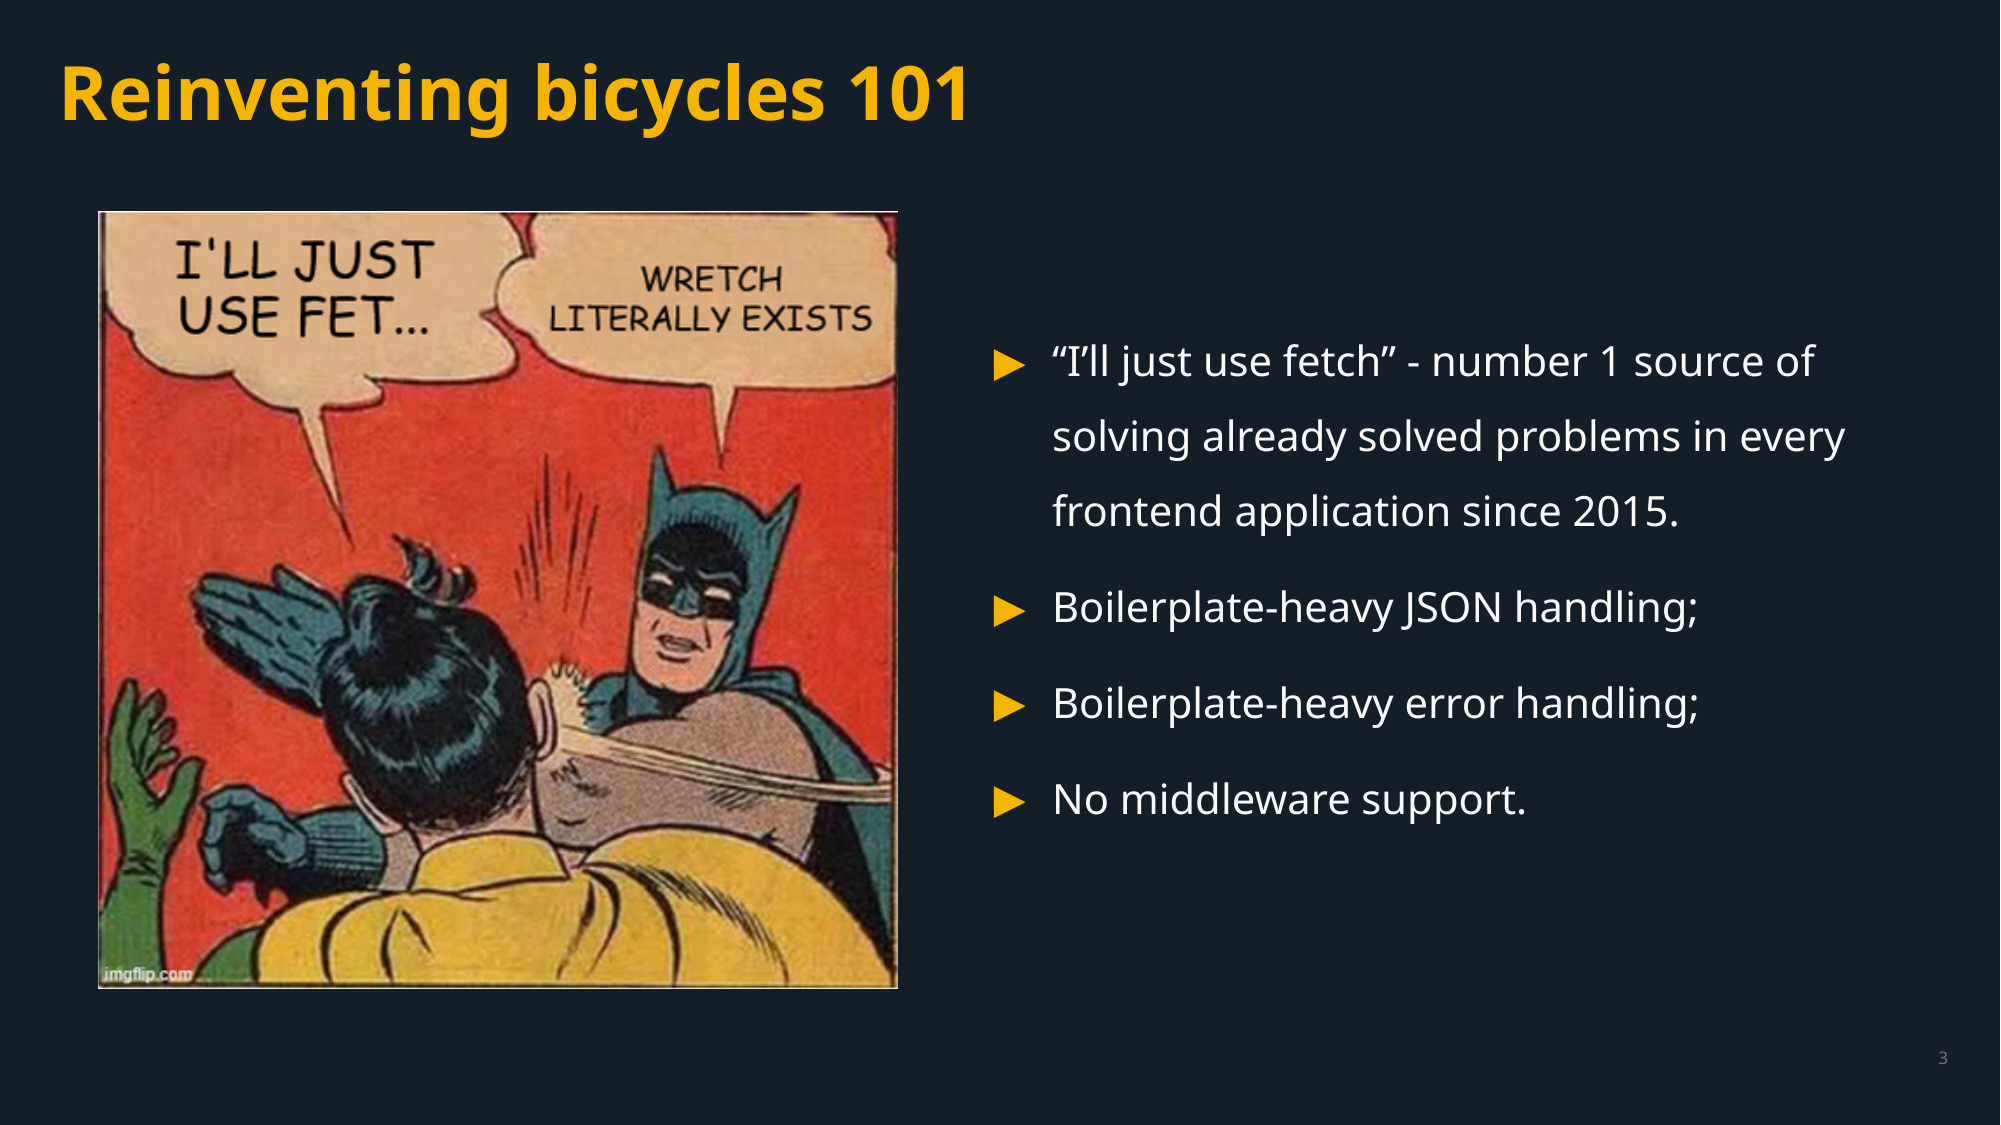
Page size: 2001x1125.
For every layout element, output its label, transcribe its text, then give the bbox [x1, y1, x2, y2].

picture [97, 211, 899, 990]
text_box Reinventing bicycles 101 [59, 59, 1962, 205]
slide_number <number> [1827, 1047, 1948, 1072]
text_box “I’ll just use fetch” - number 1 source of solving already solved problems in every frontend application since 2015. Boilerplate-heavy JSON handling; Boilerplate-heavy error handling; No middleware support. [967, 300, 1922, 951]
